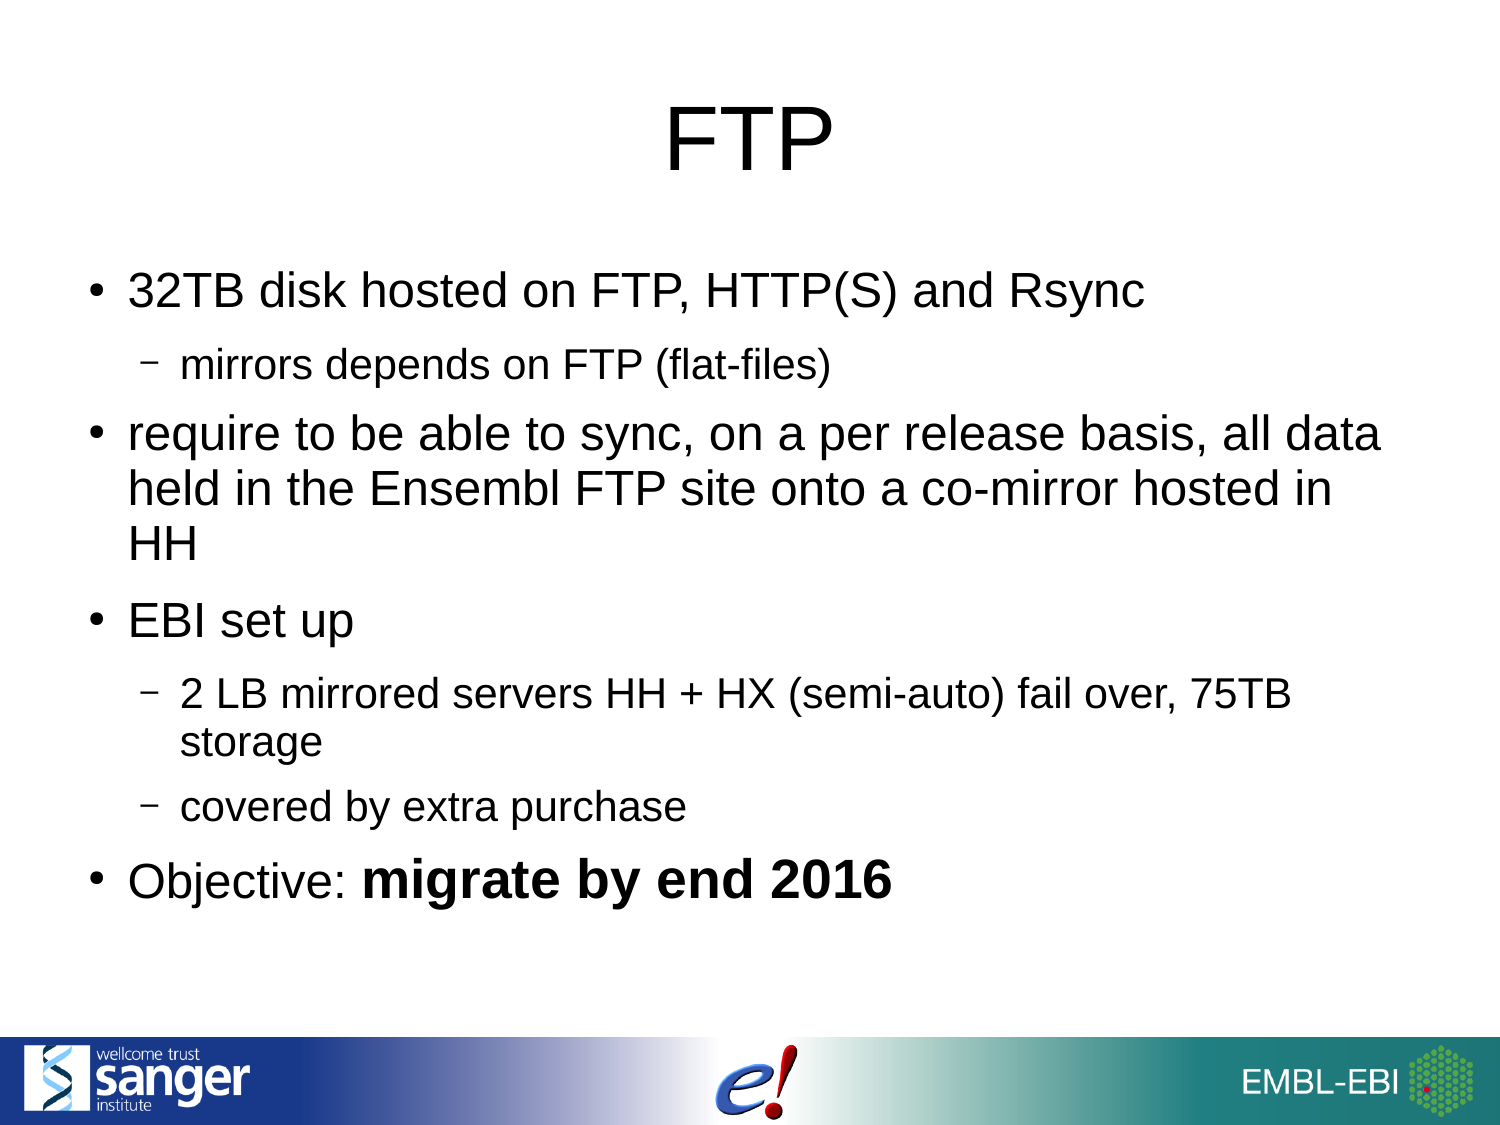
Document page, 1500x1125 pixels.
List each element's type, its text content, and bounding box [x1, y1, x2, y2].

title FTP [75, 44, 1425, 233]
list 32TB disk hosted on FTP, HTTP(S) and Rsync mirrors depends on FTP (flat-files) require to be able to sync, on a per release basis, all data held in the Ensembl FTP site onto a co-mirror hosted in HH EBI set up 2 LB mirrored servers HH + HX (semi-auto) fail over, 75TB storage covered by extra purchase Objective: migrate by end 2016 [75, 263, 1395, 916]
picture [0, 1037, 1500, 1125]
